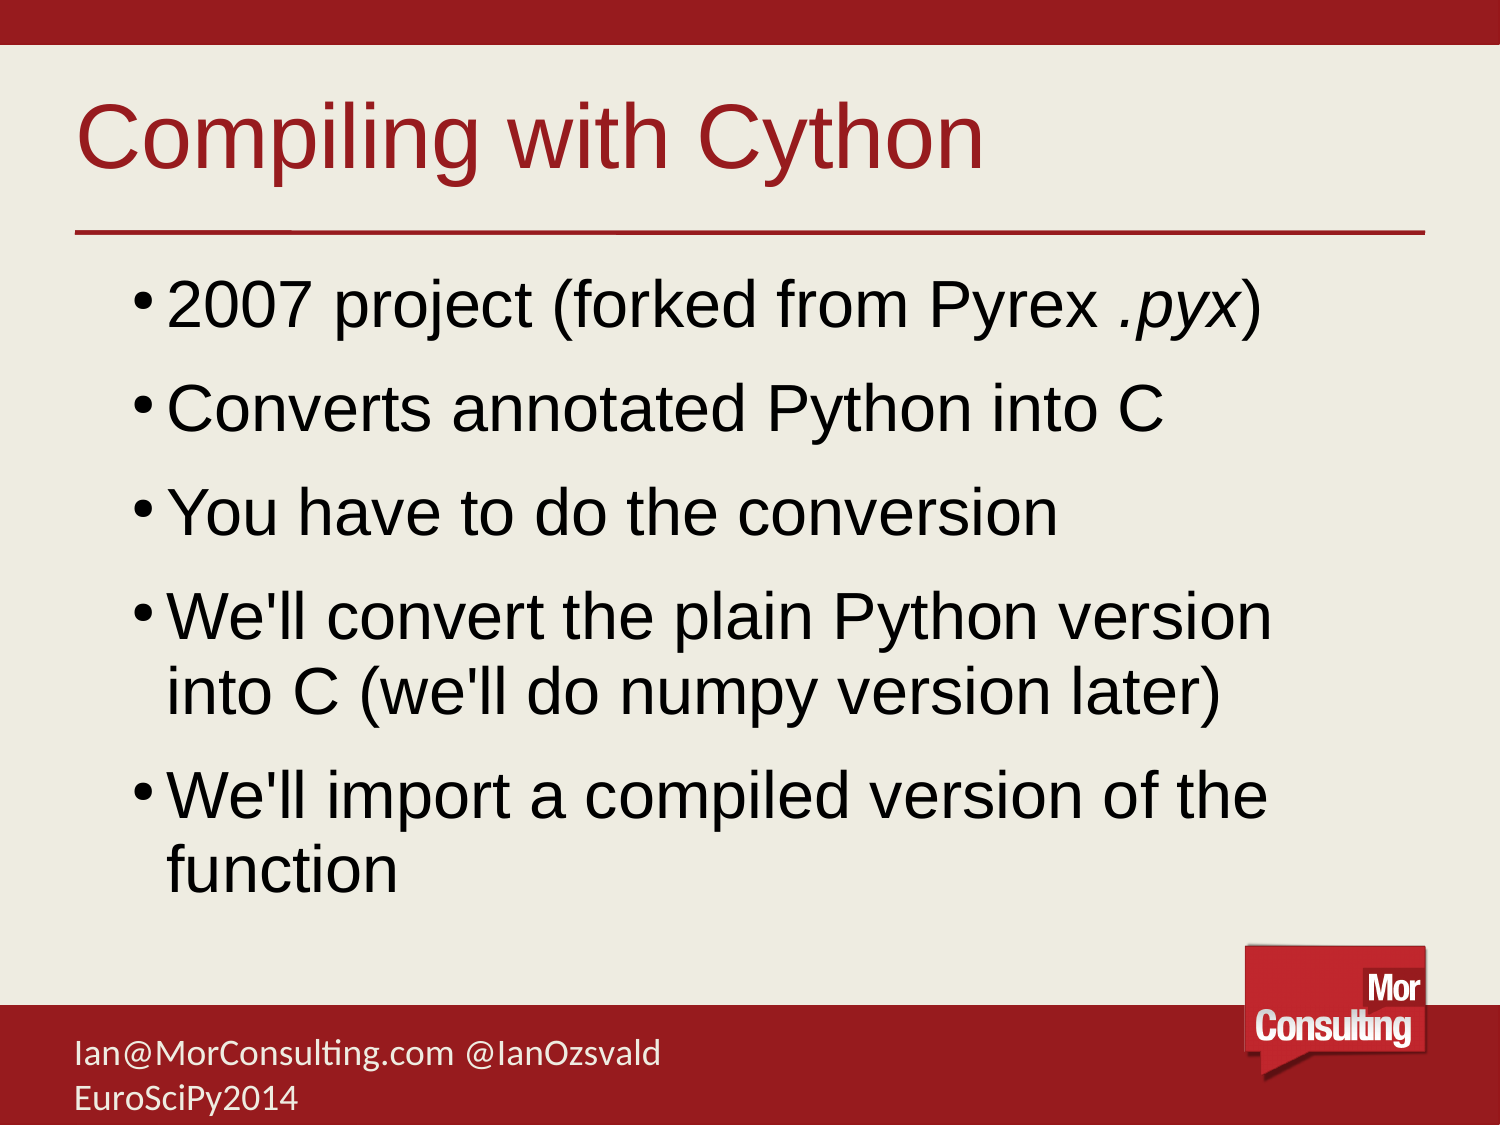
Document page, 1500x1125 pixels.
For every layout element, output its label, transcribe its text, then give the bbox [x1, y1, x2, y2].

picture [1230, 935, 1438, 1089]
list 2007 project (forked from Pyrex .pyx) Converts annotated Python into C You have to do the conversion We'll convert the plain Python version into C (we'll do numpy version later) We'll import a compiled version of the function [75, 263, 1395, 916]
title Compiling with Cython [74, 44, 1425, 232]
